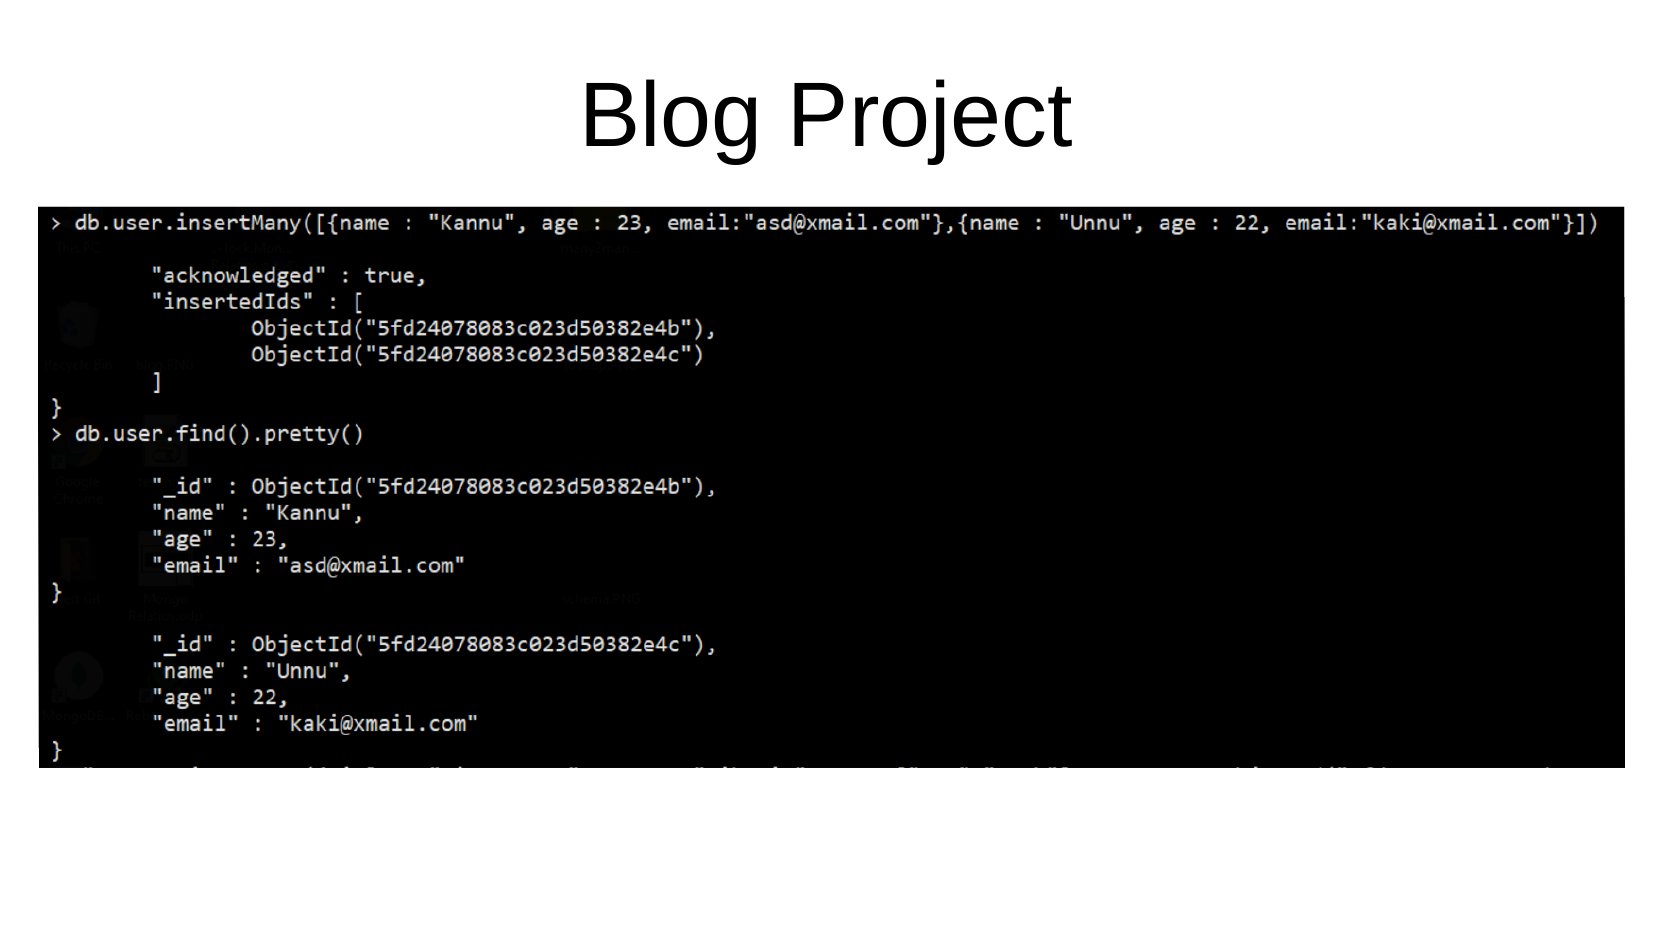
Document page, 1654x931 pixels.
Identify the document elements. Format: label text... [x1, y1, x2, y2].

title Blog Project [82, 37, 1571, 193]
picture [37, 206, 1625, 768]
